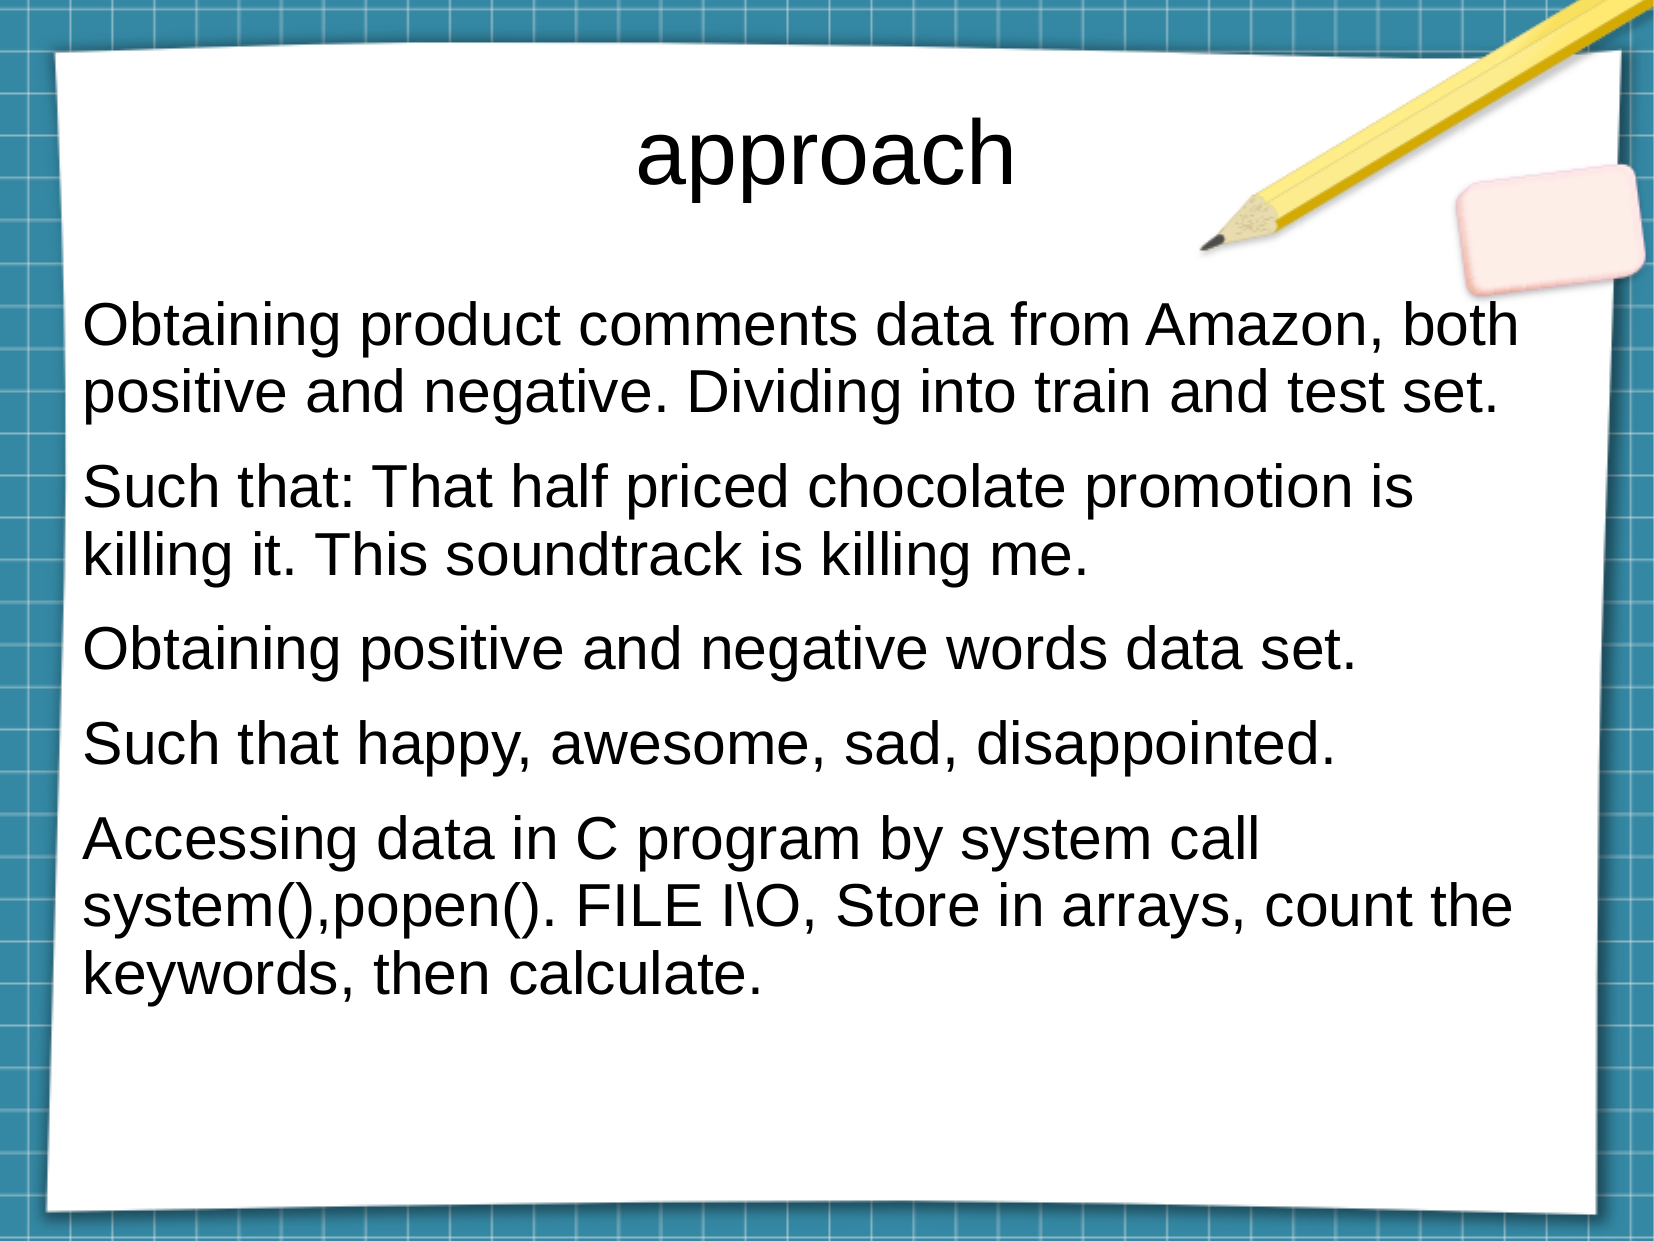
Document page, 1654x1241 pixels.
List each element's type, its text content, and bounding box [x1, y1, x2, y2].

title approach [82, 101, 1571, 205]
list Obtaining product comments data from Amazon, both positive and negative. Dividing into train and test set. Such that: That half priced chocolate promotion is killing it. This soundtrack is killing me. Obtaining positive and negative words data set. Such that happy, awesome, sad, disappointed. Accessing data in C program by system call system(),popen(). FILE I\O, Store in arrays, count the keywords, then calculate. [82, 290, 1571, 1010]
picture [0, 0, 1654, 1241]
